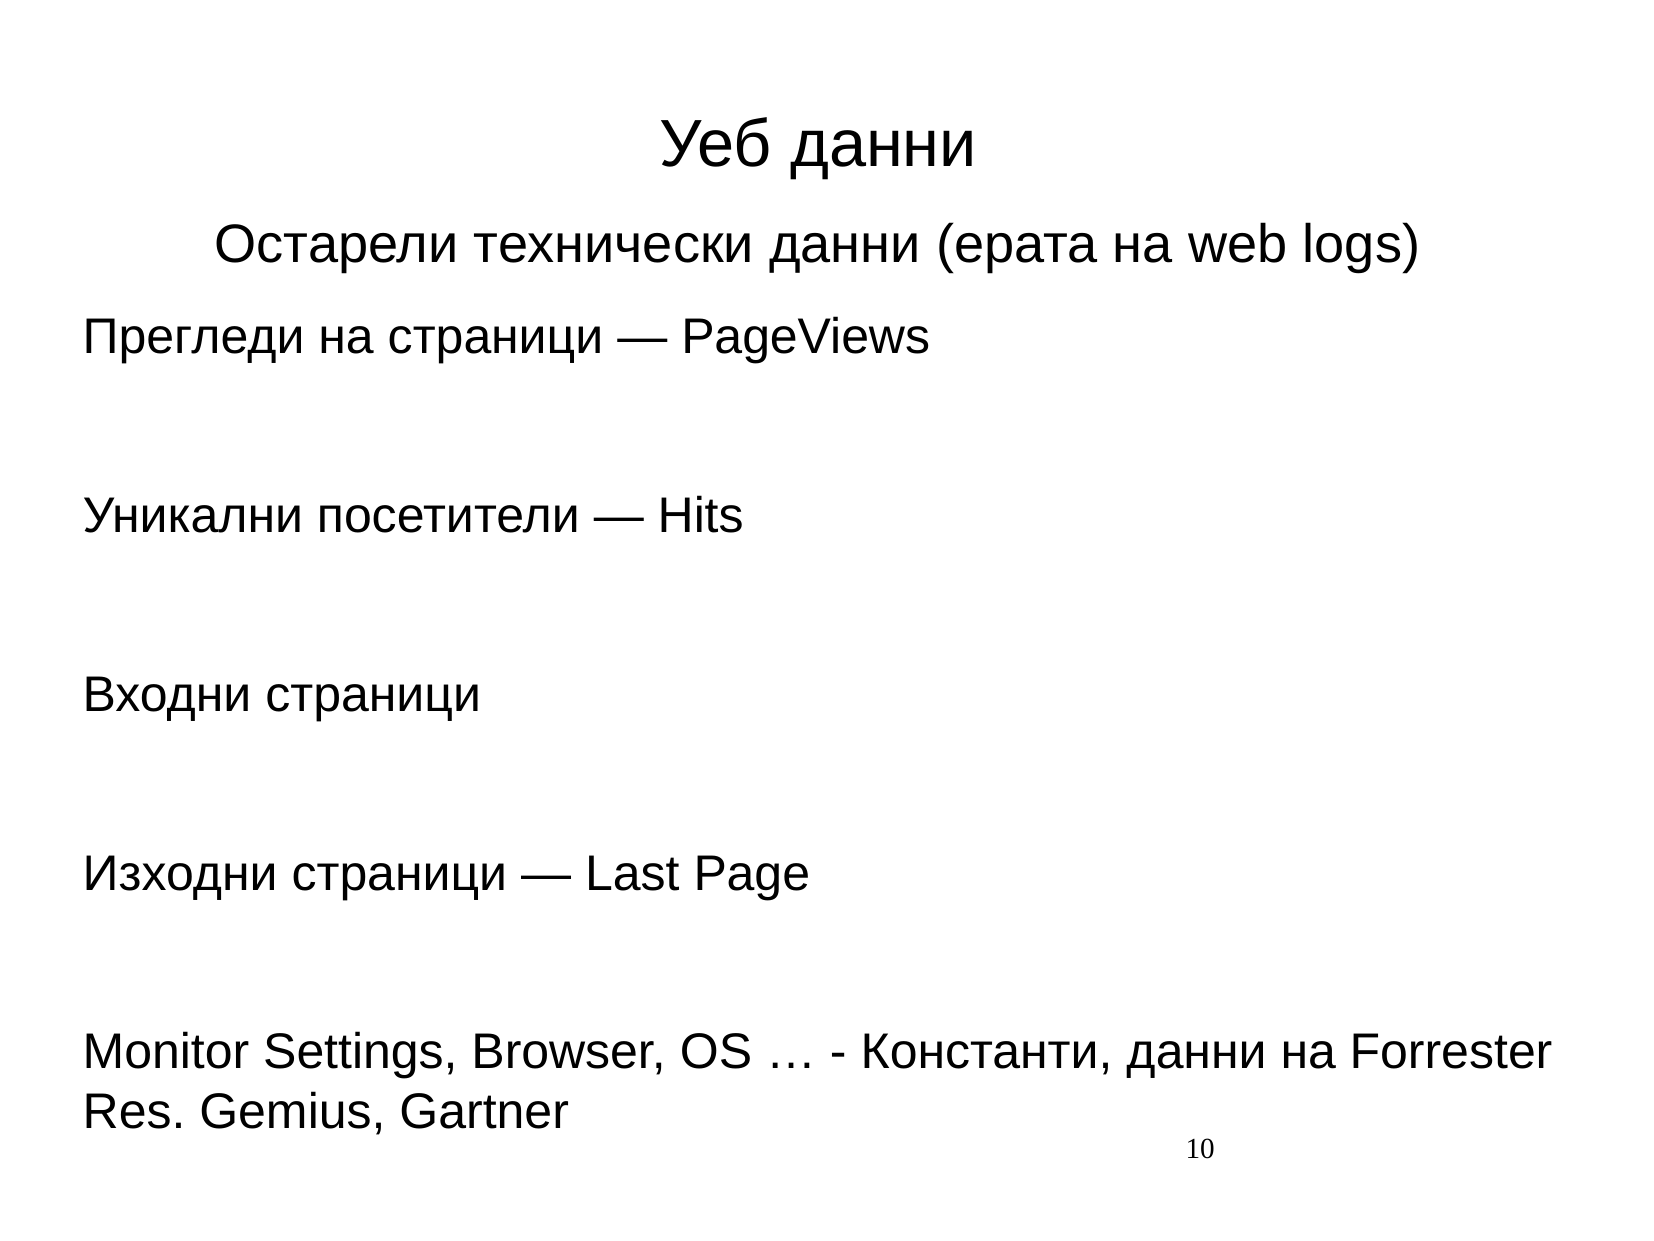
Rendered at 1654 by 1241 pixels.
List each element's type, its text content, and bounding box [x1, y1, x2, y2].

subtitle Уеб данни Остарели технически данни (ерата на web logs) Прегледи на страници — PageViews Уникални посетители — Hits Входни страници Изходни страници — Last Page Monitor Settings, Browser, OS … - Константи, данни на Forrester Res. Gemius, Gartner [82, 95, 1571, 1233]
